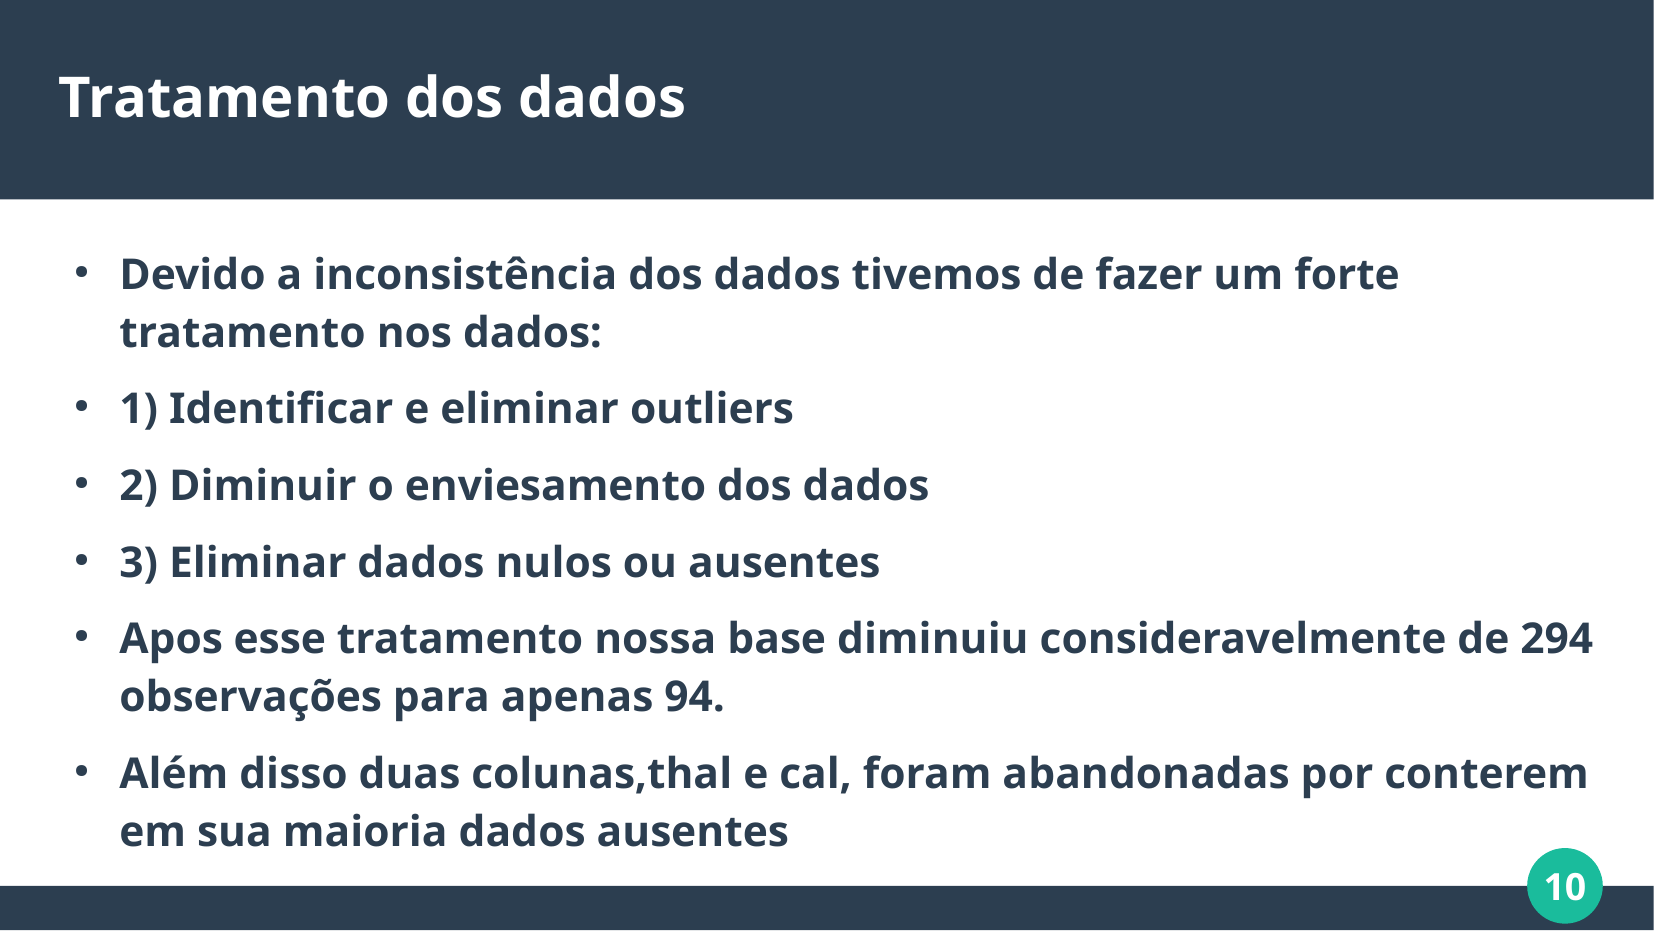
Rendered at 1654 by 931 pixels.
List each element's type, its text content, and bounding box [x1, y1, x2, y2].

list Devido a inconsistência dos dados tivemos de fazer um forte tratamento nos dados: 1) Identificar e eliminar outliers 2) Diminuir o enviesamento dos dados 3) Eliminar dados nulos ou ausentes Apos esse tratamento nossa base diminuiu consideravelmente de 294 observações para apenas 94. Além disso duas colunas,thal e cal, foram abandonadas por conterem em sua maioria dados ausentes [59, 243, 1595, 864]
title Tratamento dos dados [59, 37, 1595, 155]
